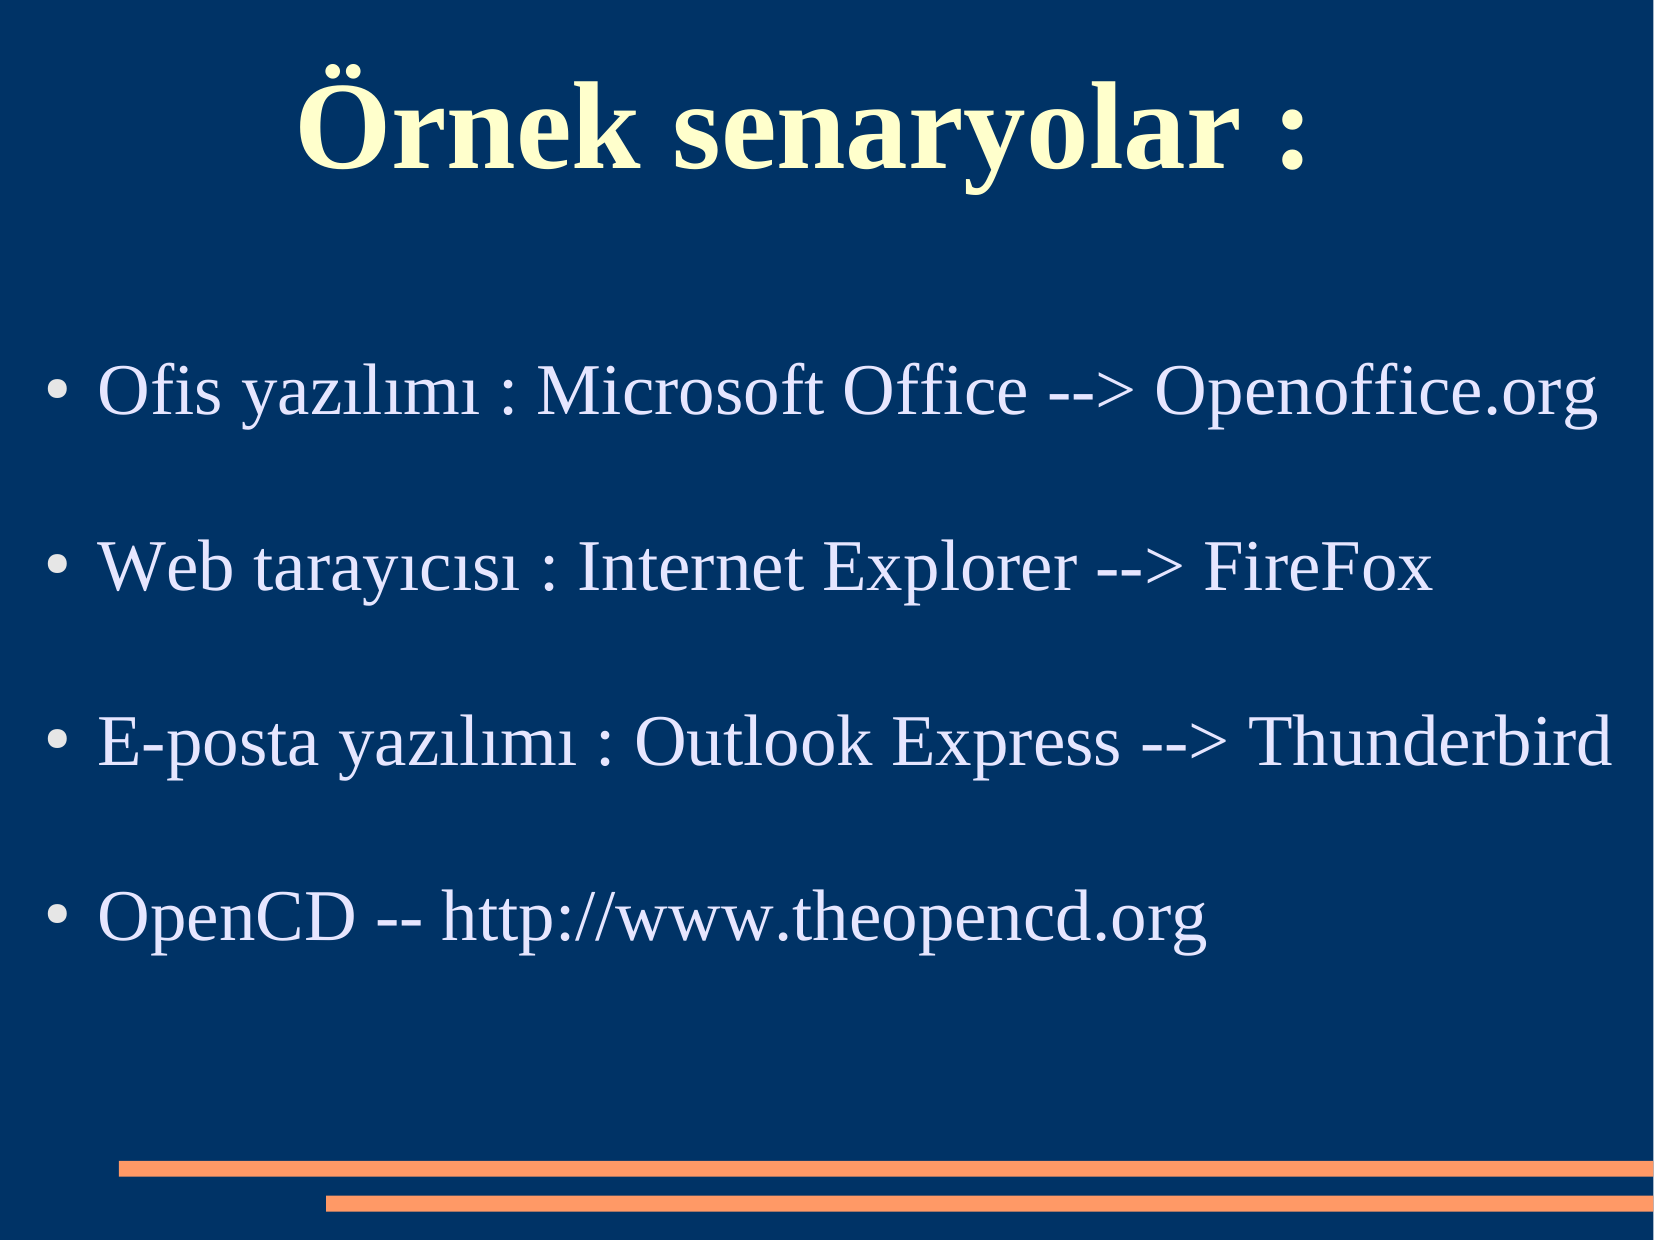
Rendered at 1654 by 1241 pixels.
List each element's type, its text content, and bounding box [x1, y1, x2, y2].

list Ofis yazılımı : Microsoft Office --> Openoffice.org Web tarayıcısı : Internet Explorer --> FireFox E-posta yazılımı : Outlook Express --> Thunderbird OpenCD -- http://www.theopencd.org [26, 349, 1624, 957]
title Örnek senaryolar : [87, 22, 1522, 230]
